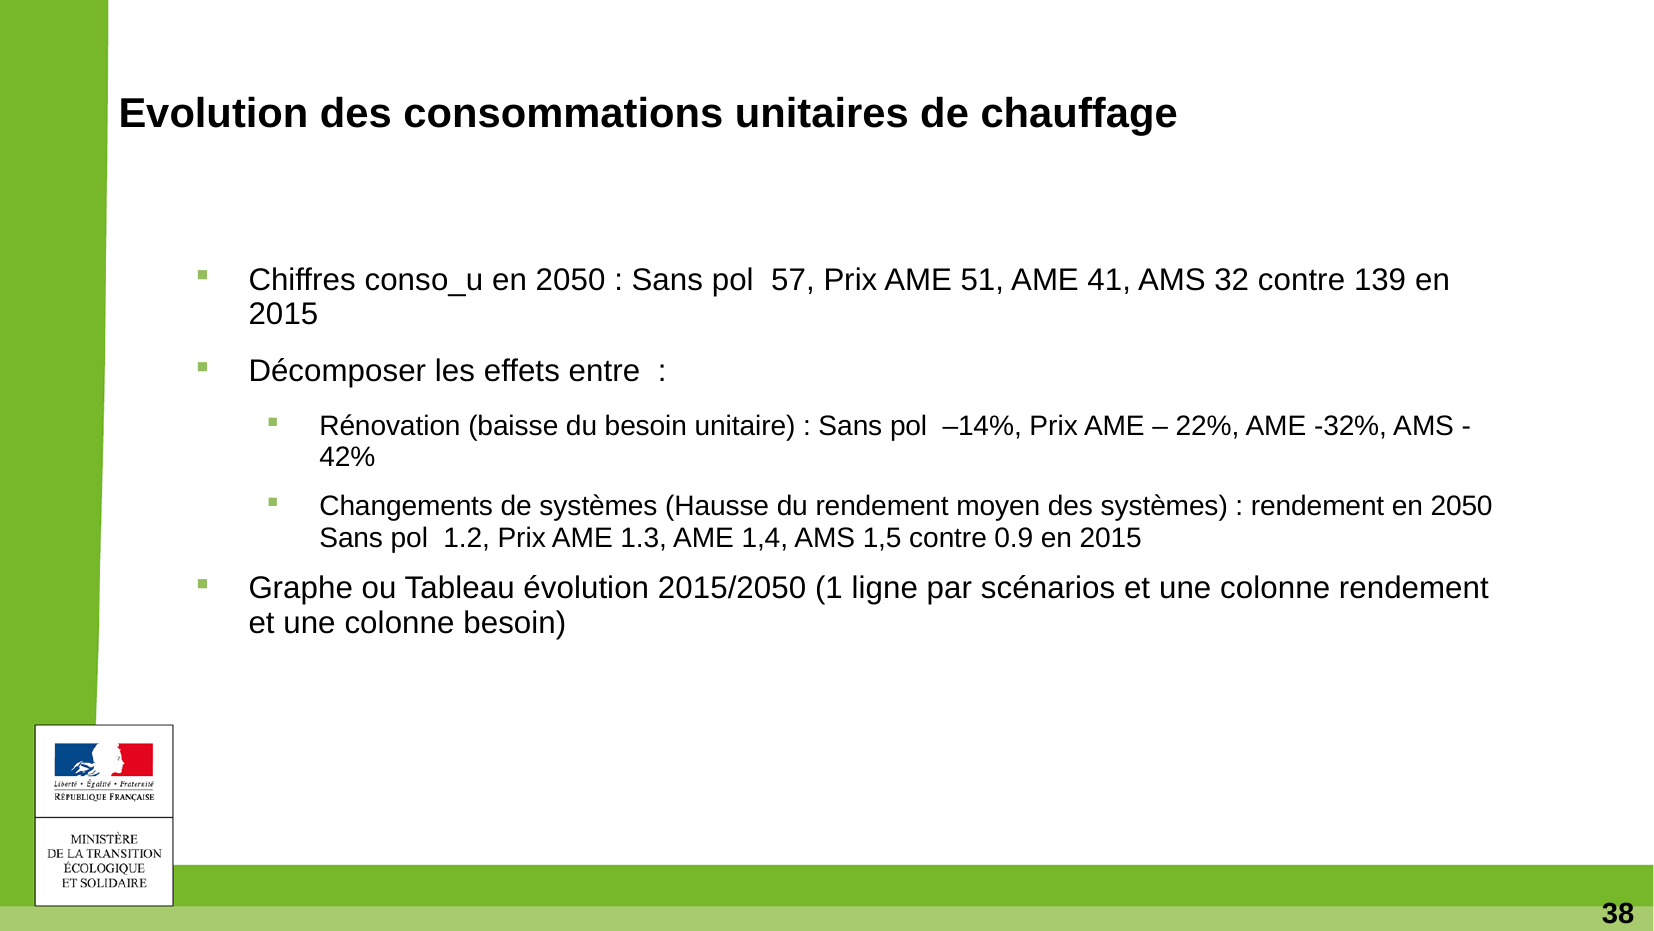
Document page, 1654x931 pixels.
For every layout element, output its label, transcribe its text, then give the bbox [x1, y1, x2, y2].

list Chiffres conso_u en 2050 : Sans pol 57, Prix AME 51, AME 41, AMS 32 contre 139 en 2015 Décomposer les effets entre : Rénovation (baisse du besoin unitaire) : Sans pol –14%, Prix AME – 22%, AME -32%, AMS -42% Changements de systèmes (Hausse du rendement moyen des systèmes) : rendement en 2050 Sans pol 1.2, Prix AME 1.3, AME 1,4, AMS 1,5 contre 0.9 en 2015 Graphe ou Tableau évolution 2015/2050 (1 ligne par scénarios et une colonne rendement et une colonne besoin) [177, 205, 1507, 641]
title Evolution des consommations unitaires de chauffage [118, 35, 1607, 191]
picture [0, 0, 1654, 931]
